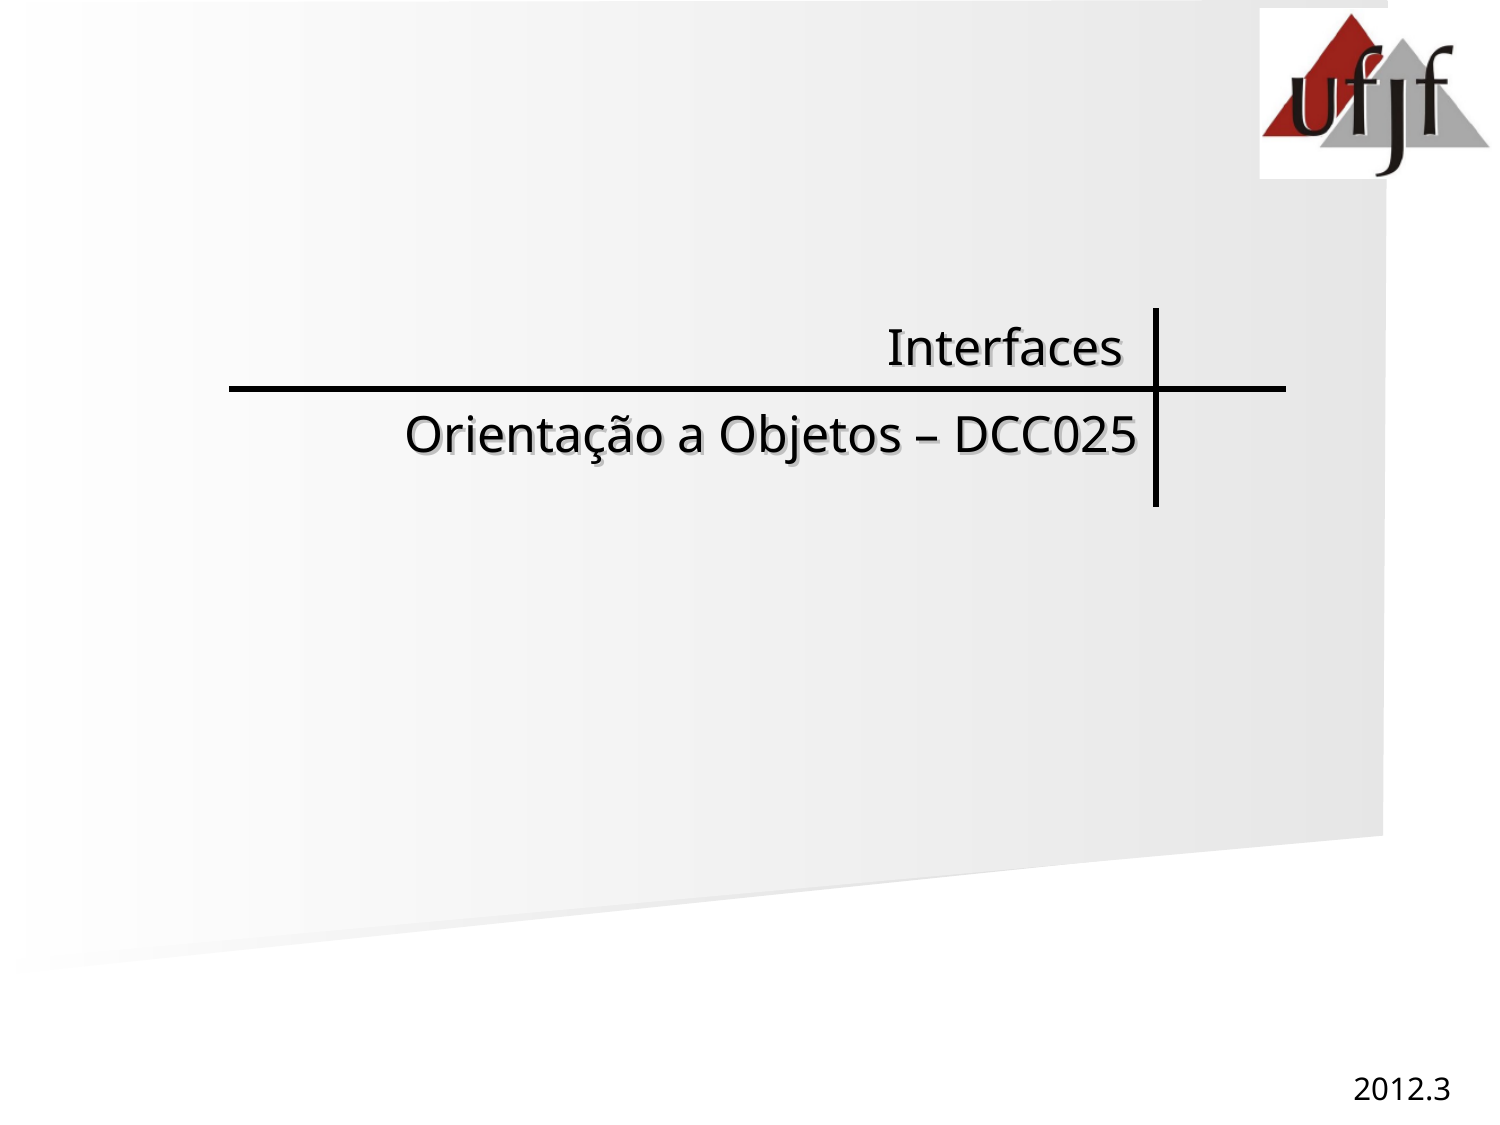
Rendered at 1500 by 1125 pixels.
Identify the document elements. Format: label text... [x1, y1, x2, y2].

text_box Orientação a Objetos – DCC025 [386, 394, 1157, 471]
title Interfaces [865, 305, 1146, 383]
text_box 2012.3 [1305, 1068, 1500, 1115]
picture [1259, 8, 1492, 179]
